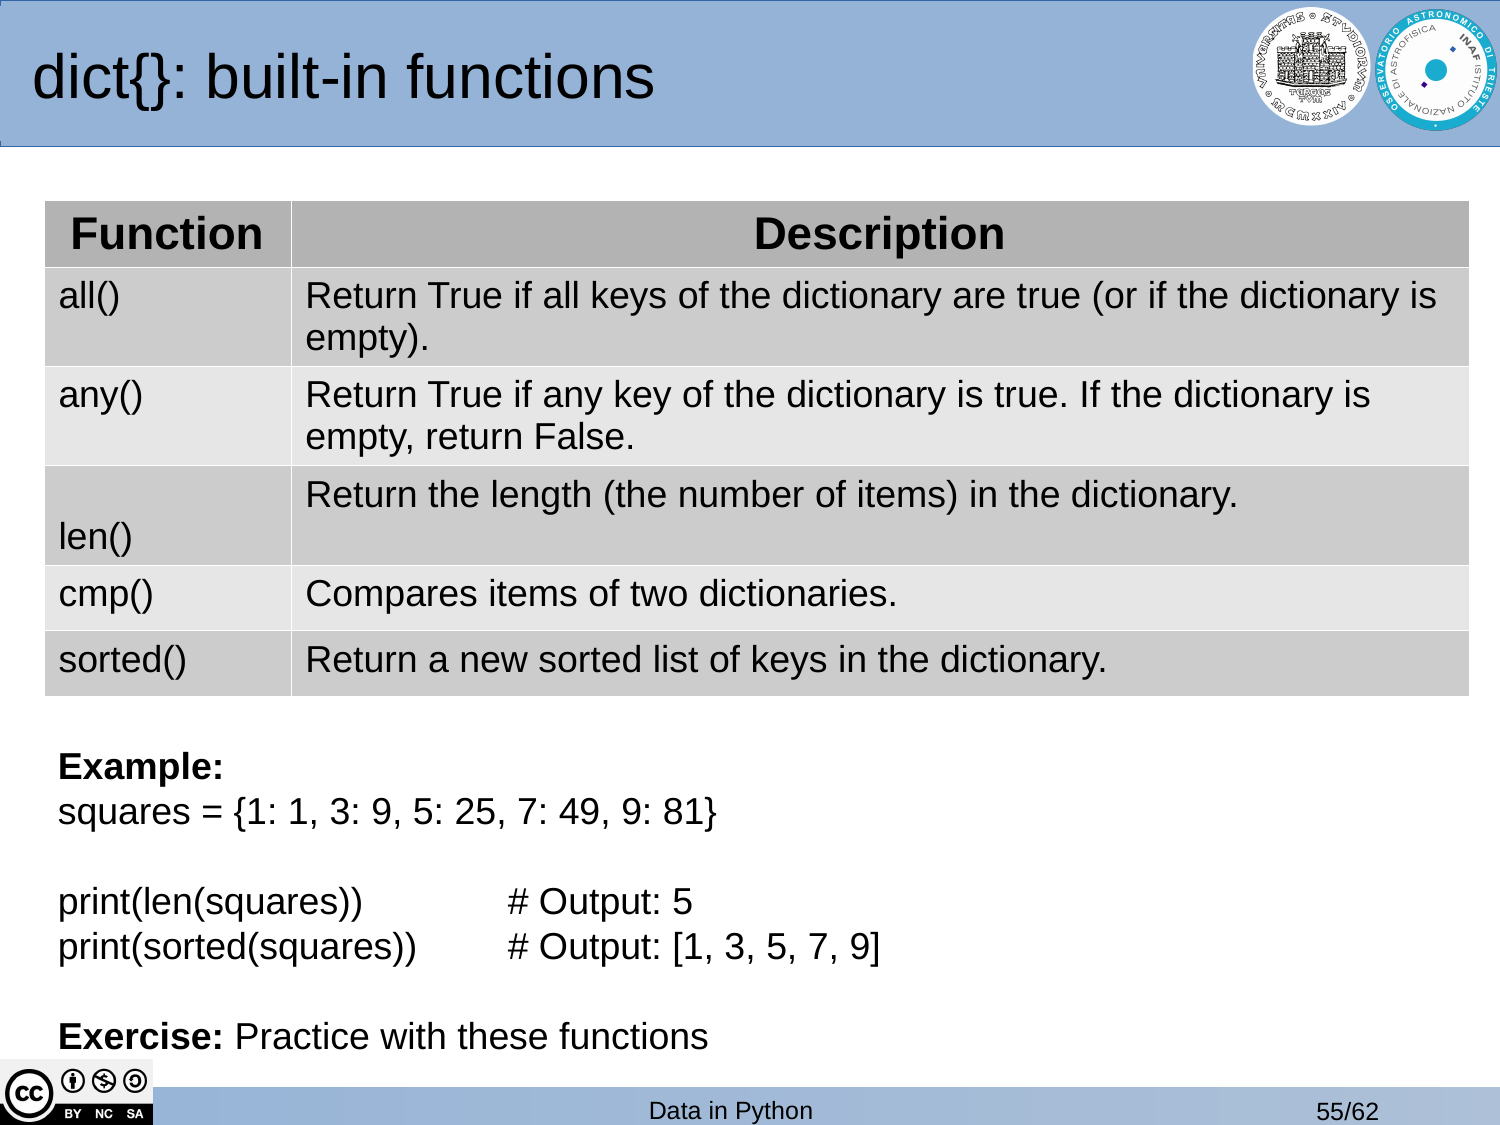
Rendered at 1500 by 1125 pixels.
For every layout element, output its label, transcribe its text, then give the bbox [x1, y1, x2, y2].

table_cell any() [45, 367, 291, 465]
table_cell len() [45, 466, 291, 565]
picture [0, 1059, 153, 1125]
table_cell Return True if any key of the dictionary is true. If the dictionary is empty, return False. [292, 367, 1469, 465]
table_cell all() [45, 268, 291, 366]
picture [1253, 0, 1500, 156]
table_header Function [45, 201, 291, 267]
table_cell sorted() [45, 631, 291, 696]
table_cell Return True if all keys of the dictionary are true (or if the dictionary is empty). [292, 268, 1469, 366]
table_cell Return the length (the number of items) in the dictionary. [292, 466, 1469, 565]
table_header Description [292, 201, 1469, 267]
list Example: squares = {1: 1, 3: 9, 5: 25, 7: 49, 9: 81} print(len(squares)) # Output: 5 print(sorted(squares)) # Output: [1, 3, 5, 7, 9] Exercise: Practice with these functions [43, 733, 1500, 1054]
table_cell cmp() [45, 566, 291, 630]
text_box dict{}: built-in functions [0, 5, 1253, 141]
table_cell Return a new sorted list of keys in the dictionary. [292, 631, 1469, 696]
table_cell Compares items of two dictionaries. [292, 566, 1469, 630]
